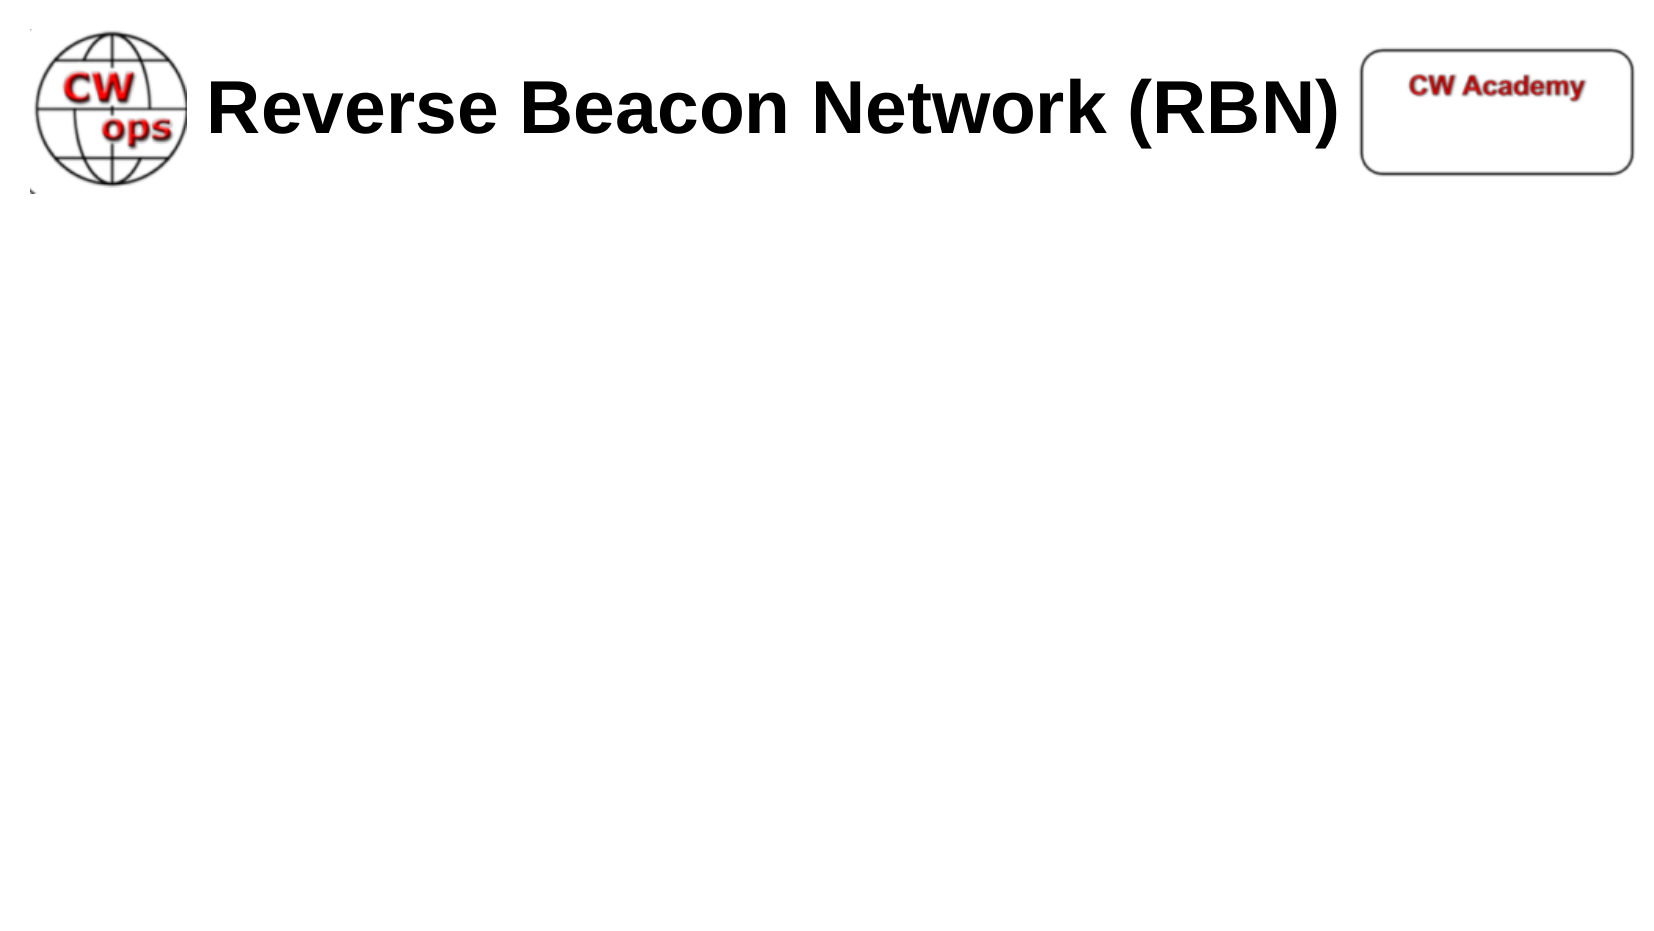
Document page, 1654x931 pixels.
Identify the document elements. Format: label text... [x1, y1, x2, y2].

picture [30, 186, 187, 194]
picture [1519, 37, 1640, 186]
title Reverse Beacon Network (RBN) [30, 30, 1519, 186]
